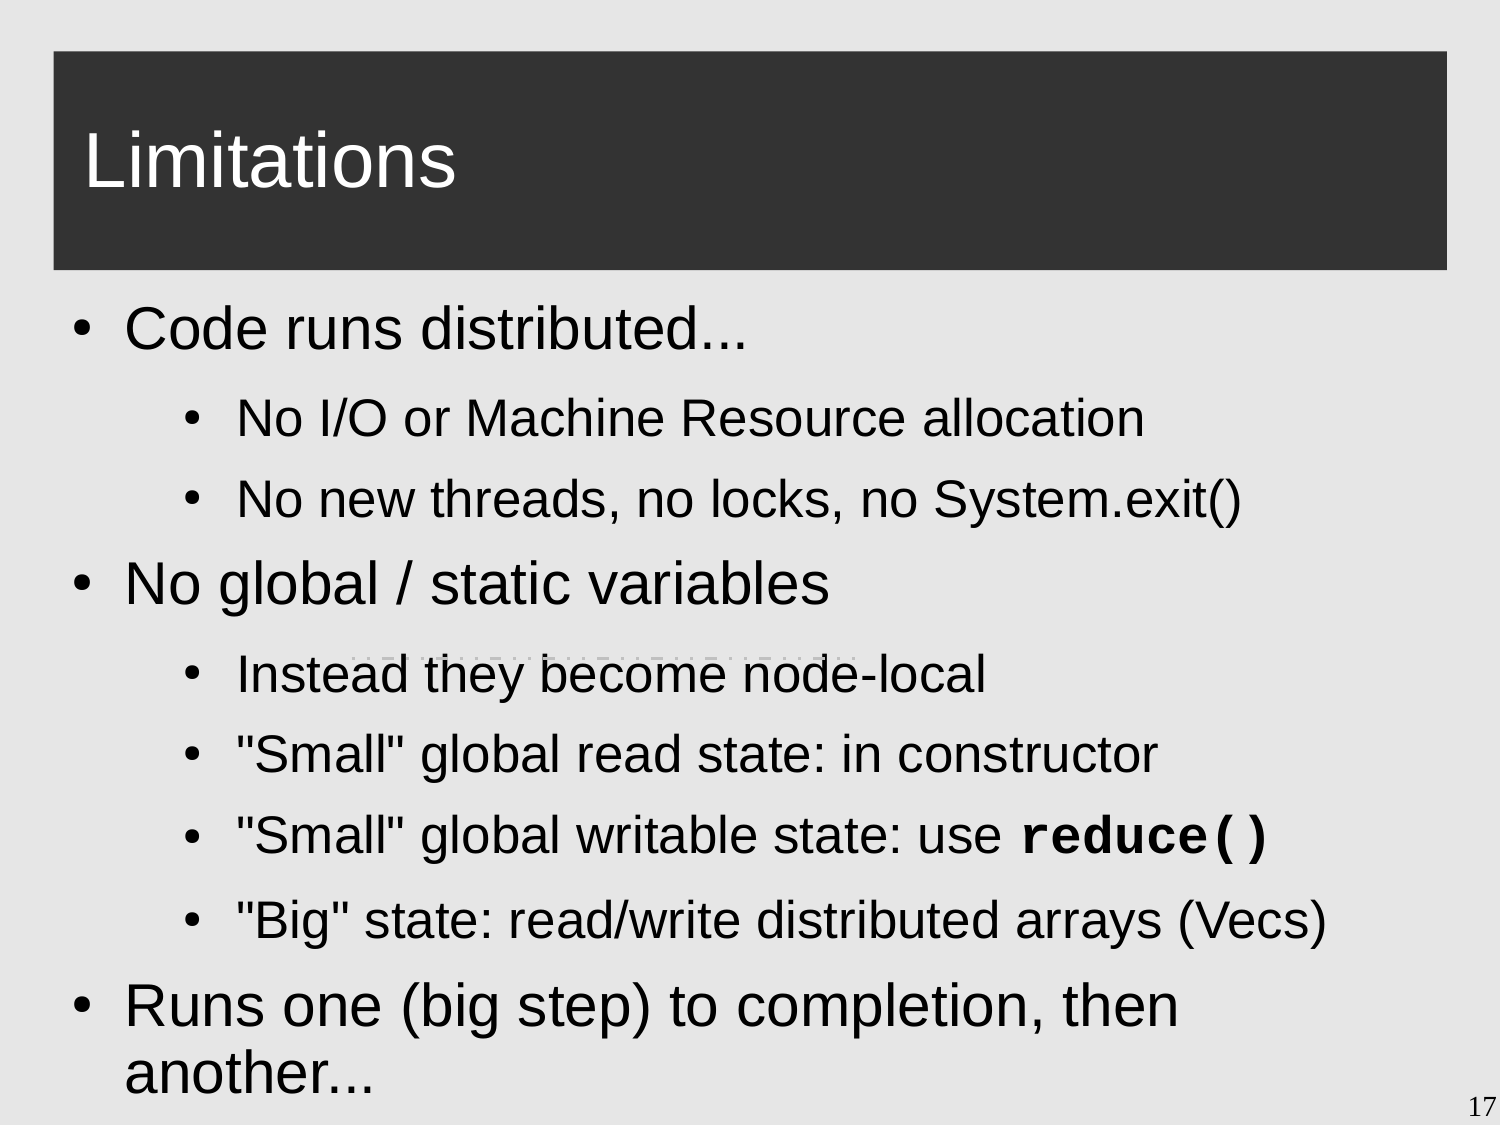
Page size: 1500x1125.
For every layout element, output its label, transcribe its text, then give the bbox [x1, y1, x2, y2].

list Code runs distributed... No I/O or Machine Resource allocation No new threads, no locks, no System.exit() No global / static variables Instead they become node-local "Small" global read state: in constructor "Small" global writable state: use reduce() "Big" state: read/write distributed arrays (Vecs) Runs one (big step) to completion, then another... [53, 294, 1447, 1109]
title Limitations [53, 51, 1447, 271]
